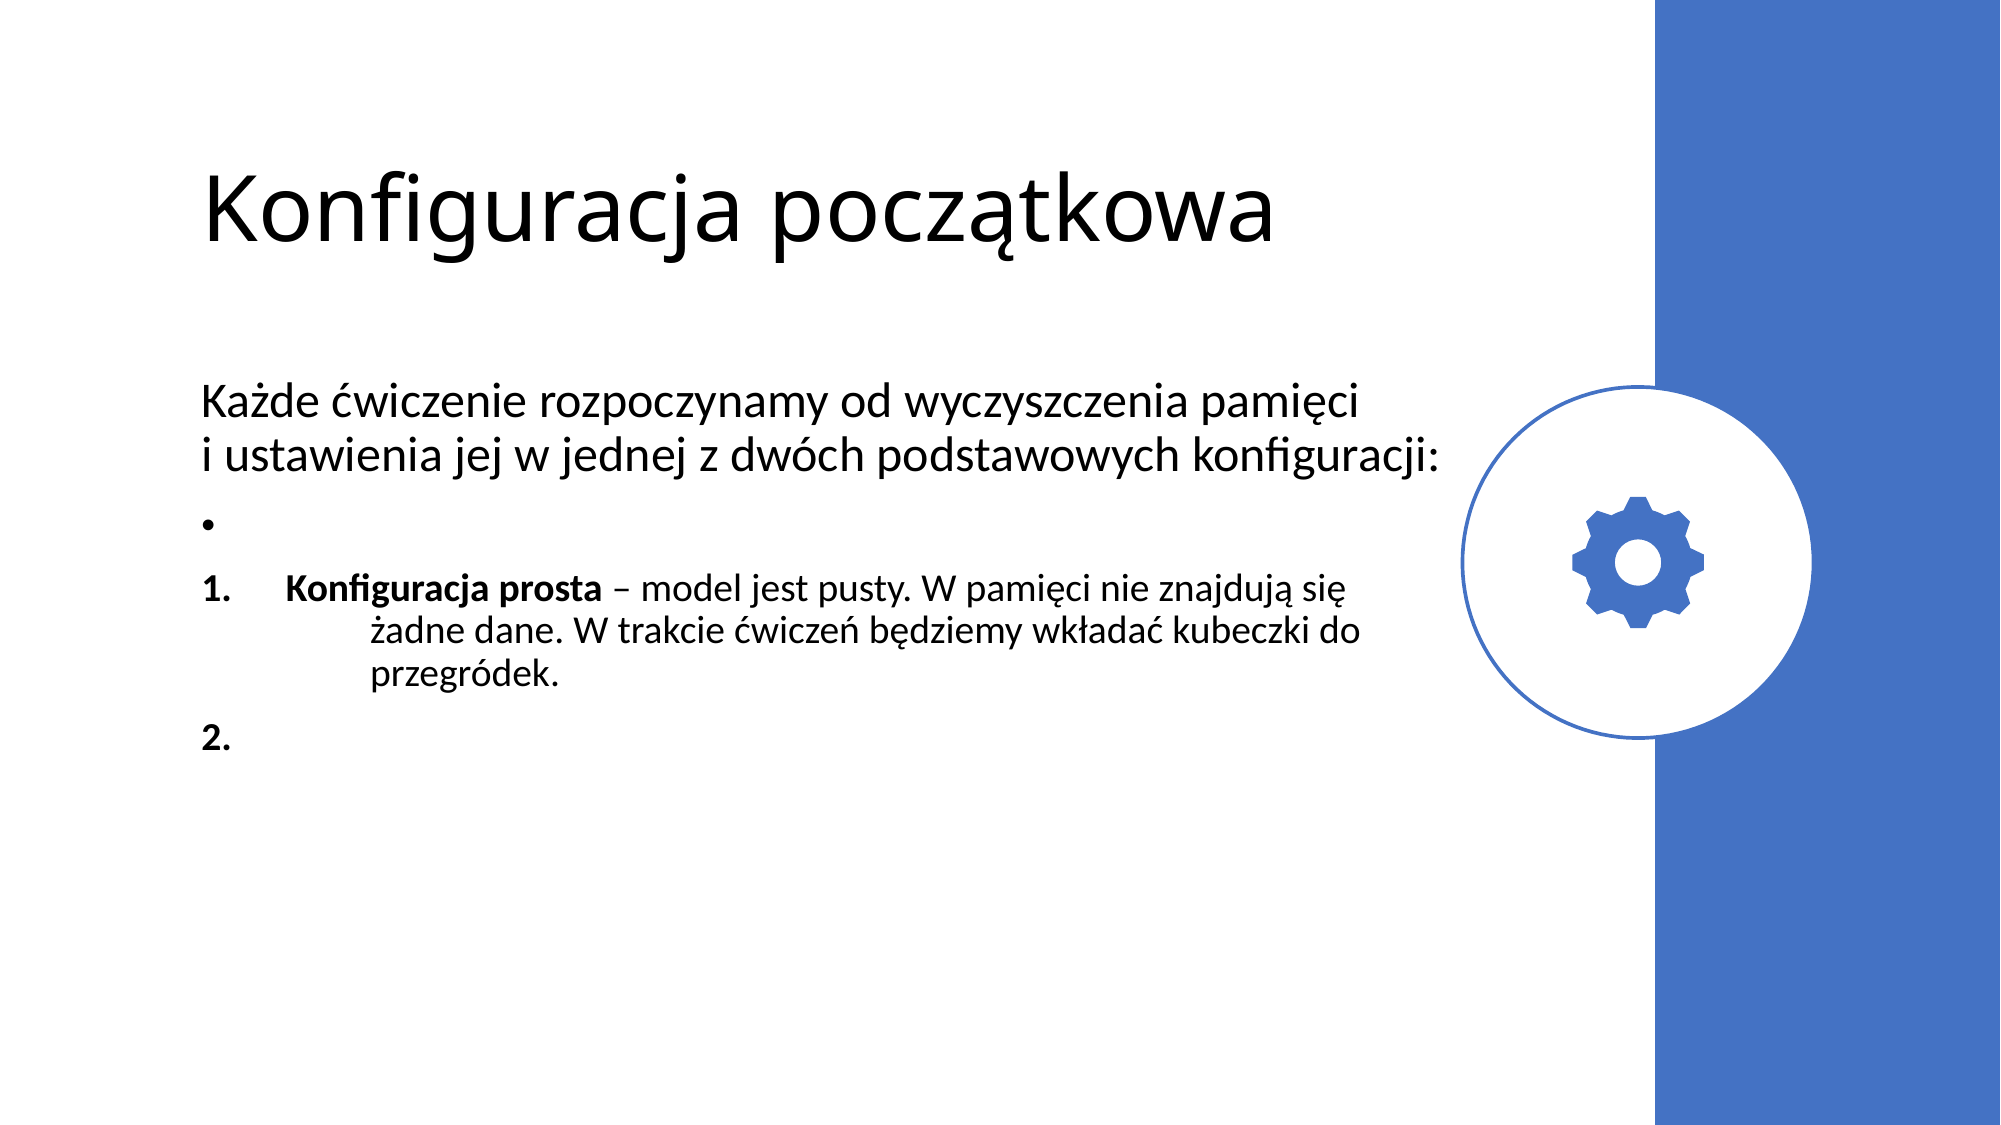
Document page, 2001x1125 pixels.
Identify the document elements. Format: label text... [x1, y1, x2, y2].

text_box [1462, 0, 2000, 1125]
title Konfiguracja początkowa [186, 102, 1413, 320]
picture [1544, 468, 1732, 657]
list Każde ćwiczenie rozpoczynamy od wyczyszczenia pamięci i ustawienia jej w jednej z dwóch podstawowych konfiguracji: Konfiguracja prosta – model jest pusty. W pamięci nie znajdują się żadne dane. W trakcie ćwiczeń będziemy wkładać kubeczki do przegródek. Konfiguracja zaawansowana – model jest wypełniony losowymi danymi. W przegródkach znajdują się kubeczki z losowymi wartościami. W trakcie ćwiczeń będziemy zmieniać wartości na kubeczkach. [186, 320, 1463, 940]
